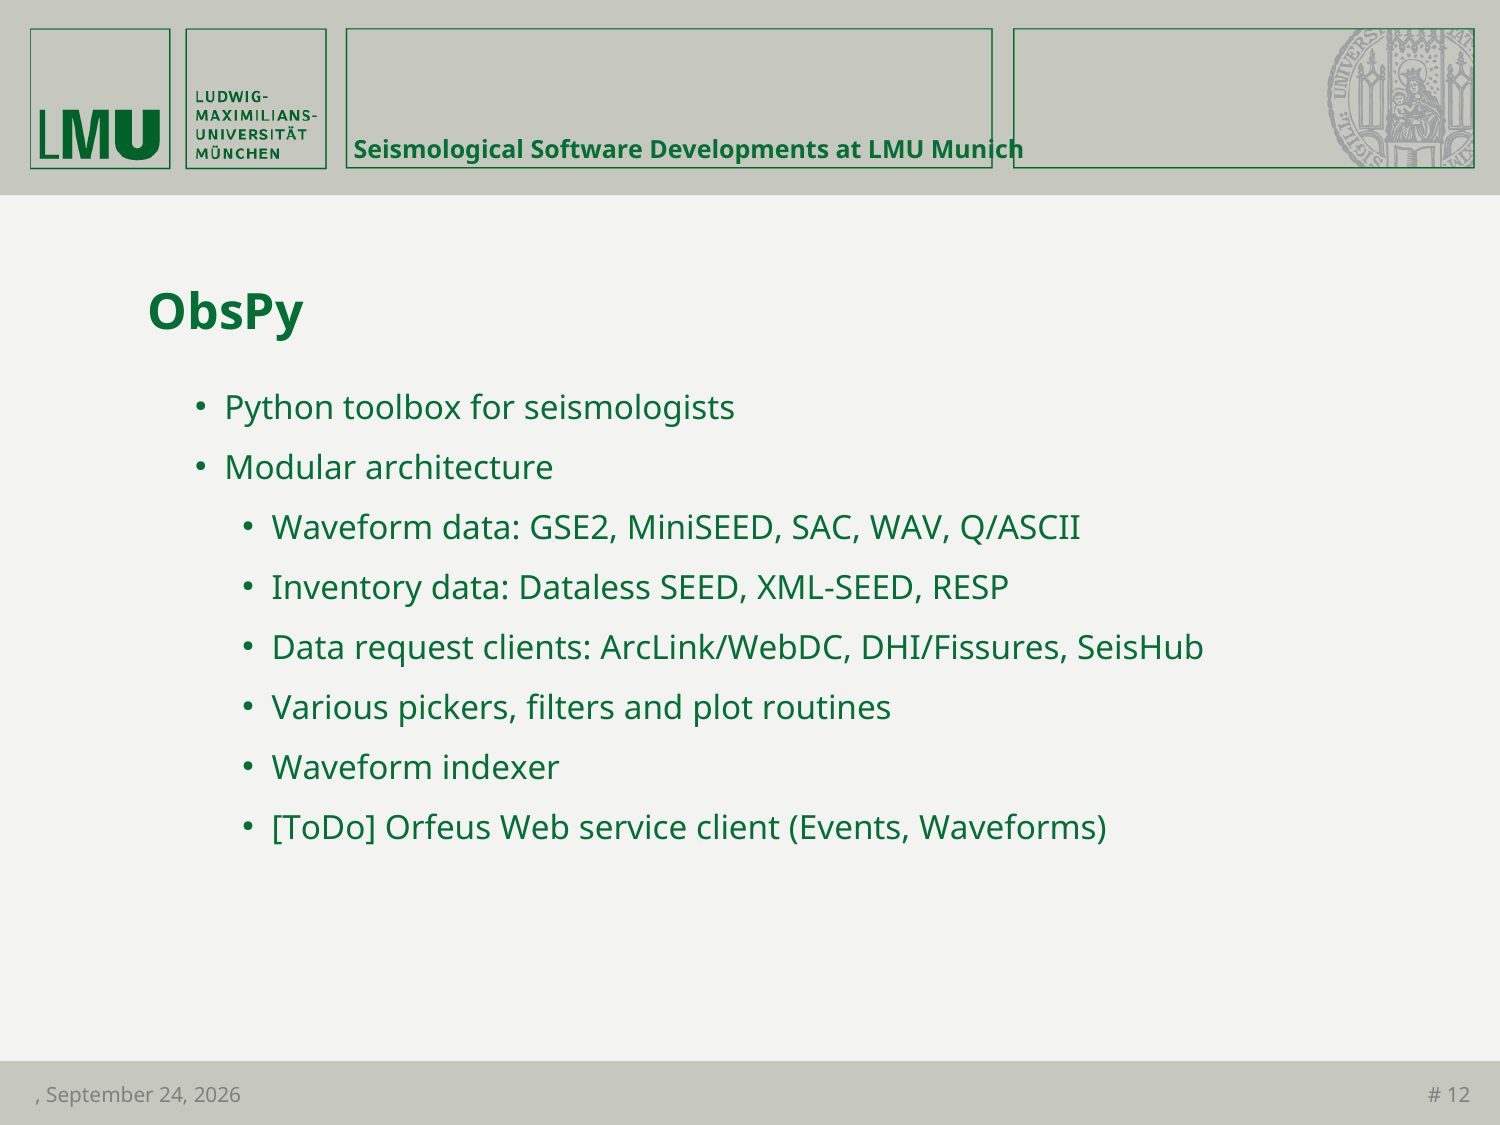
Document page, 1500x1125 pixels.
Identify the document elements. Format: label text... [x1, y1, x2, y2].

picture [0, 0, 1500, 1125]
title ObsPy [147, 265, 1359, 355]
list Python toolbox for seismologists Modular architecture Waveform data: GSE2, MiniSEED, SAC, WAV, Q/ASCII Inventory data: Dataless SEED, XML-SEED, RESP Data request clients: ArcLink/WebDC, DHI/Fissures, SeisHub Various pickers, filters and plot routines Waveform indexer [ToDo] Orfeus Web service client (Events, Waveforms) [147, 383, 1359, 1004]
